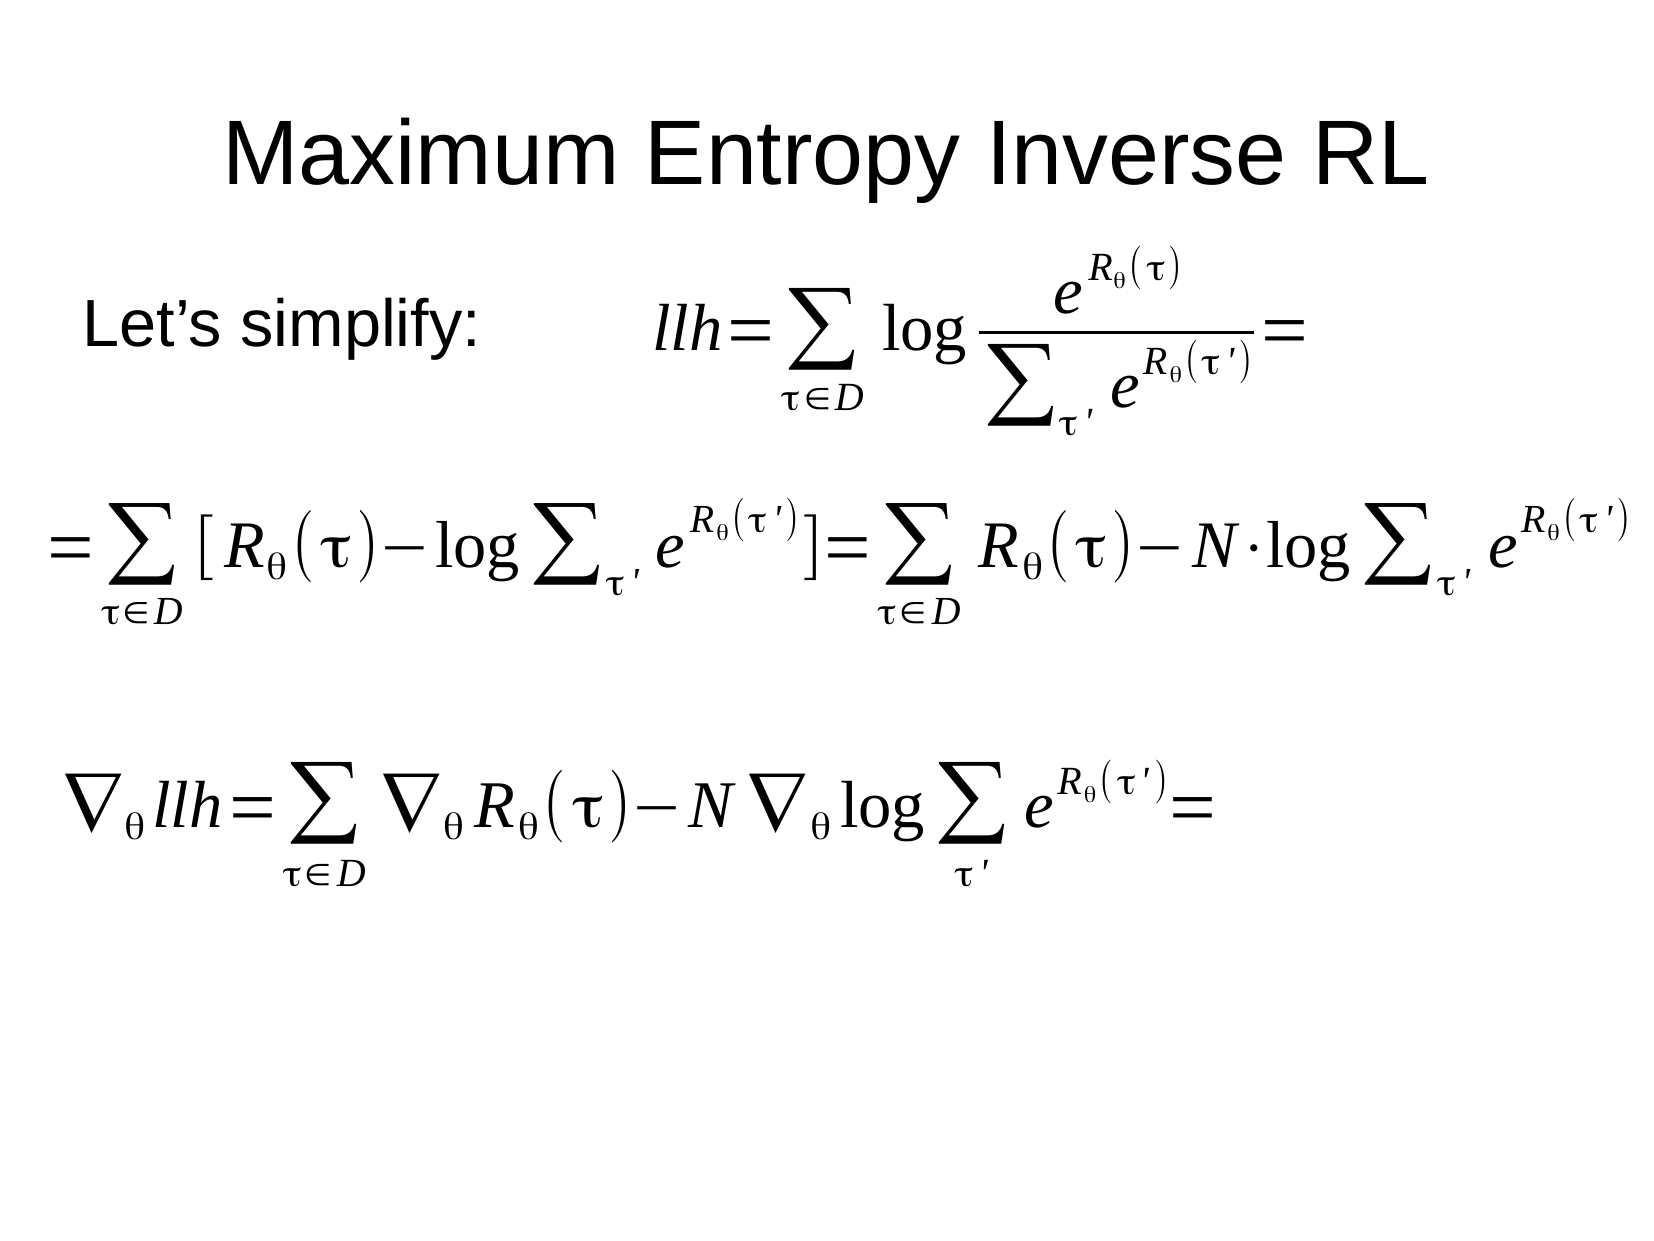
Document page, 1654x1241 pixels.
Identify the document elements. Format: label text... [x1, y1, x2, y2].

title Maximum Entropy Inverse RL [82, 49, 1571, 242]
subtitle Let’s simplify: [82, 242, 1571, 403]
chart [55, 756, 1232, 895]
chart [33, 496, 1637, 634]
chart [646, 243, 1324, 445]
